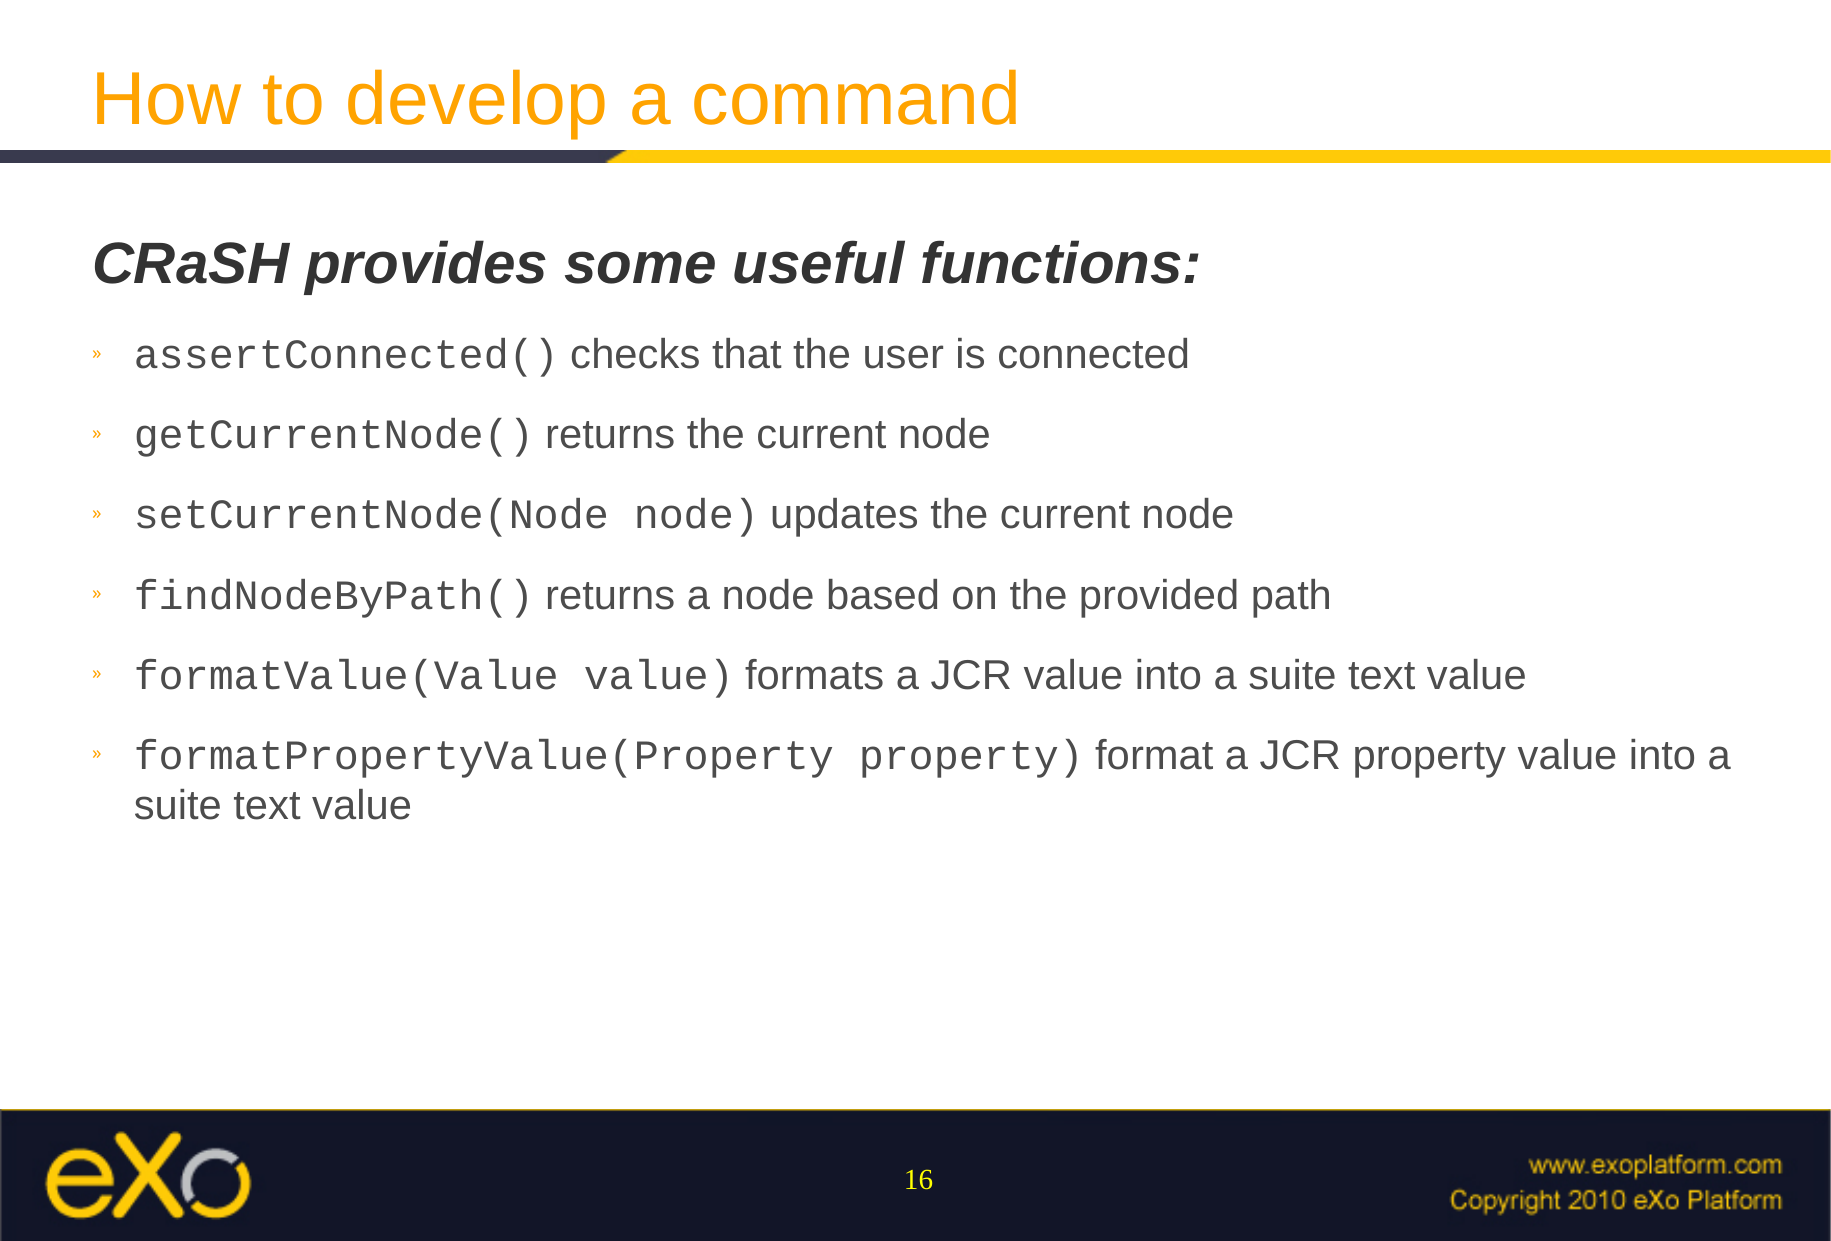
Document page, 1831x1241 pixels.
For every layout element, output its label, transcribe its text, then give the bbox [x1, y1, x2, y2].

text_box How to develop a command [91, 49, 1740, 151]
picture [0, 1109, 1831, 1241]
picture [0, 150, 1831, 163]
text_box CRaSH provides some useful functions: assertConnected() checks that the user is connected getCurrentNode() returns the current node setCurrentNode(Node node) updates the current node findNodeByPath() returns a node based on the provided path formatValue(Value value) formats a JCR value into a suite text value formatPropertyValue(Property property) format a JCR property value into a suite text value [91, 232, 1740, 1071]
